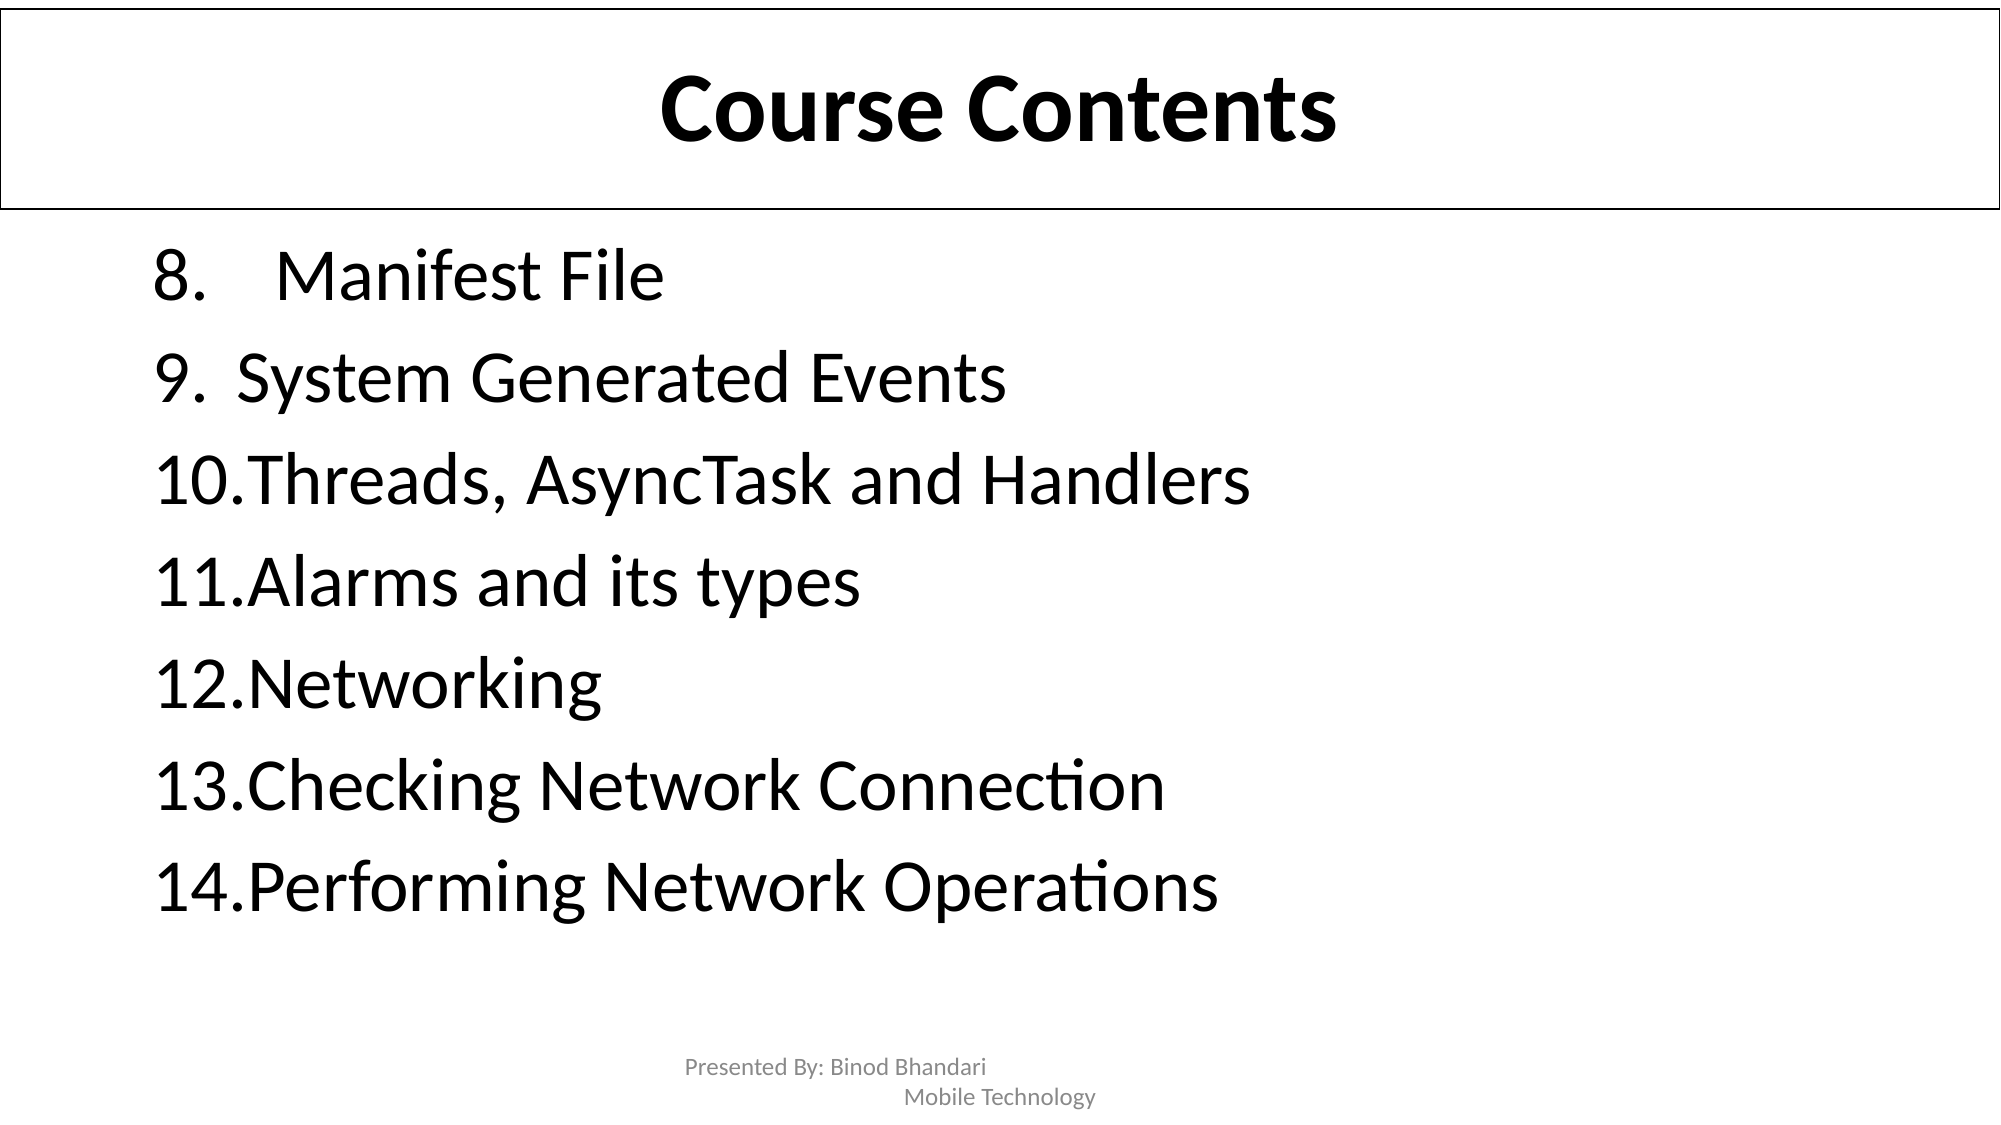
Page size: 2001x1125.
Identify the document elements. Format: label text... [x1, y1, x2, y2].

text_box Presented By: Binod Bhandari Mobile Technology [662, 1042, 1338, 1103]
title Course Contents [0, 9, 2000, 210]
list Manifest File System Generated Events Threads, AsyncTask and Handlers Alarms and its types Networking Checking Network Connection Performing Network Operations [137, 228, 1863, 1014]
